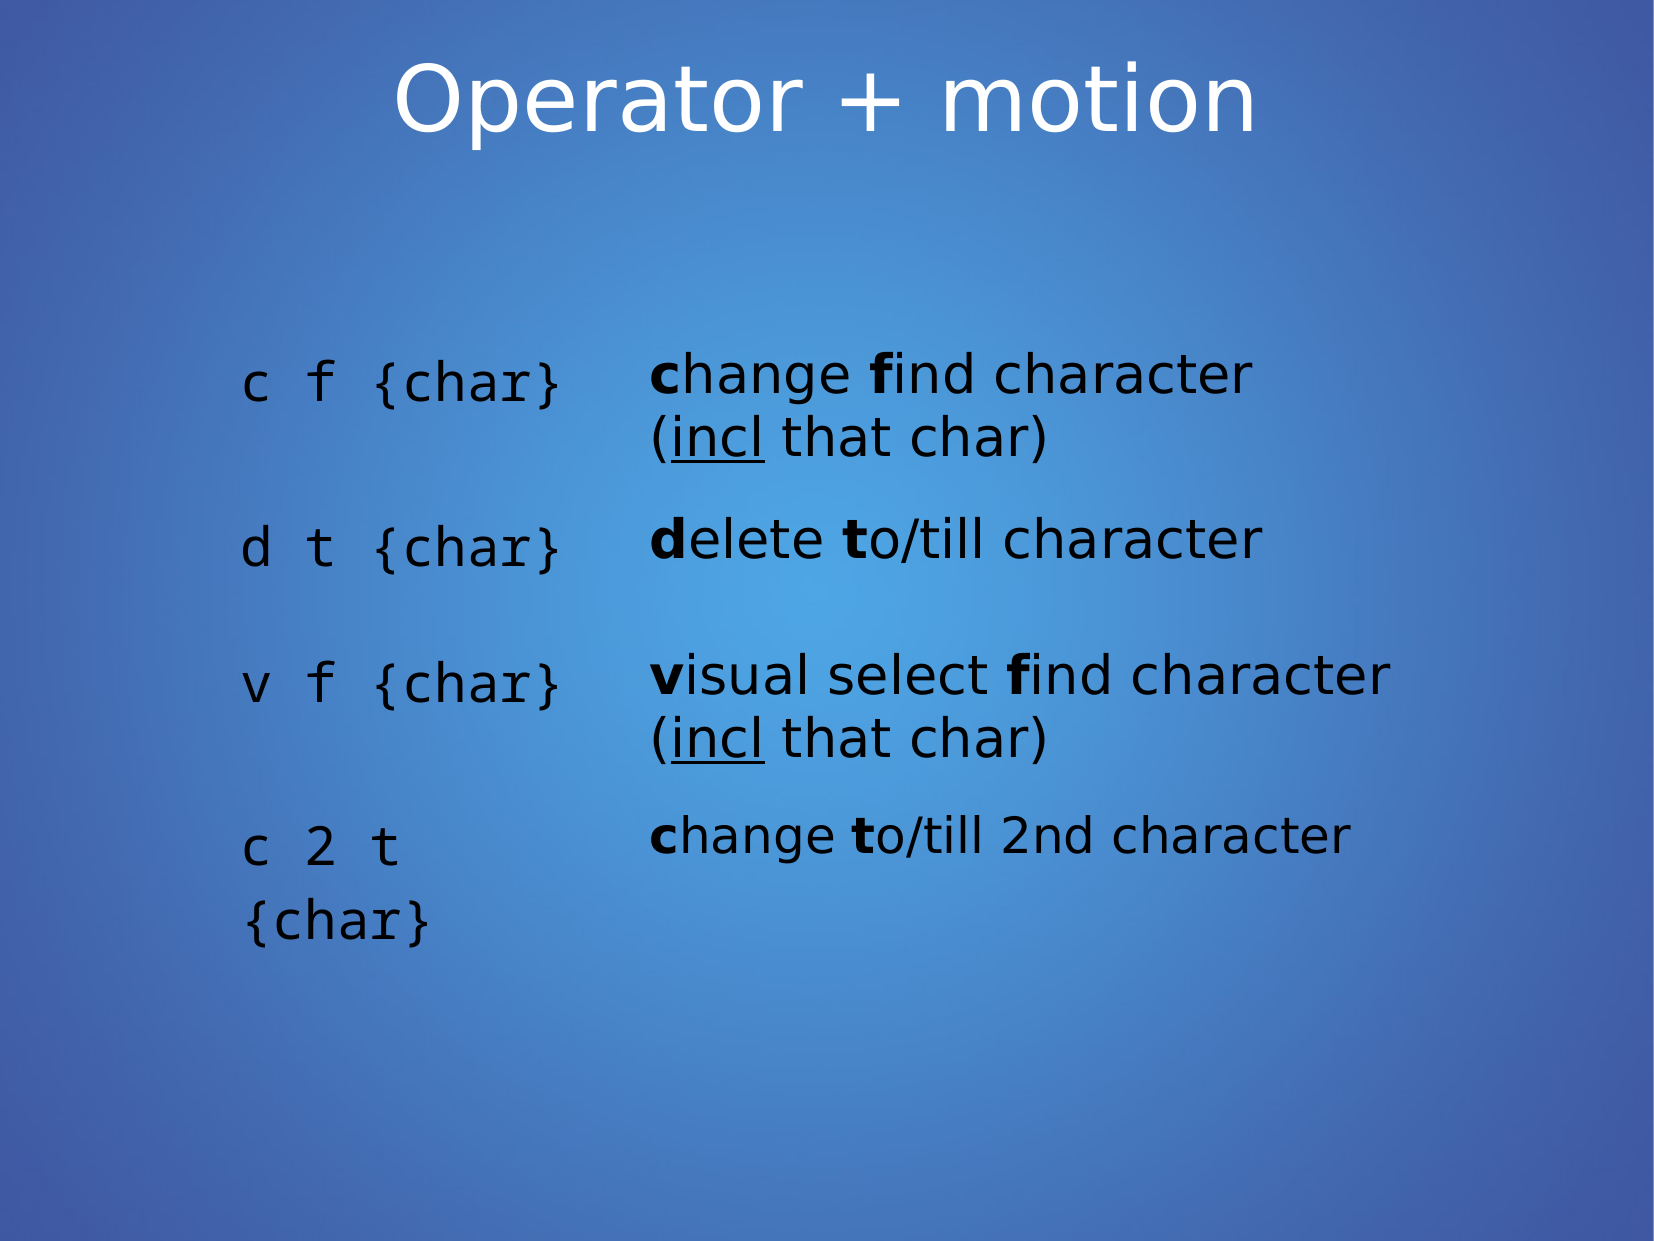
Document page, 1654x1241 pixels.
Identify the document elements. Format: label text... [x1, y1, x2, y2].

table_cell c 2 t {char} [225, 799, 635, 963]
title Operator + motion [82, 23, 1571, 175]
table_cell change to/till 2nd character [635, 799, 1428, 963]
table_cell v f {char} [225, 637, 635, 799]
table_cell delete to/till character [635, 501, 1428, 637]
table_cell visual select find character (incl that char) [635, 637, 1428, 799]
picture [0, 0, 1654, 1241]
table_cell d t {char} [225, 501, 635, 637]
table_header c f {char} [225, 336, 635, 501]
table_header change find character (incl that char) [635, 336, 1428, 501]
